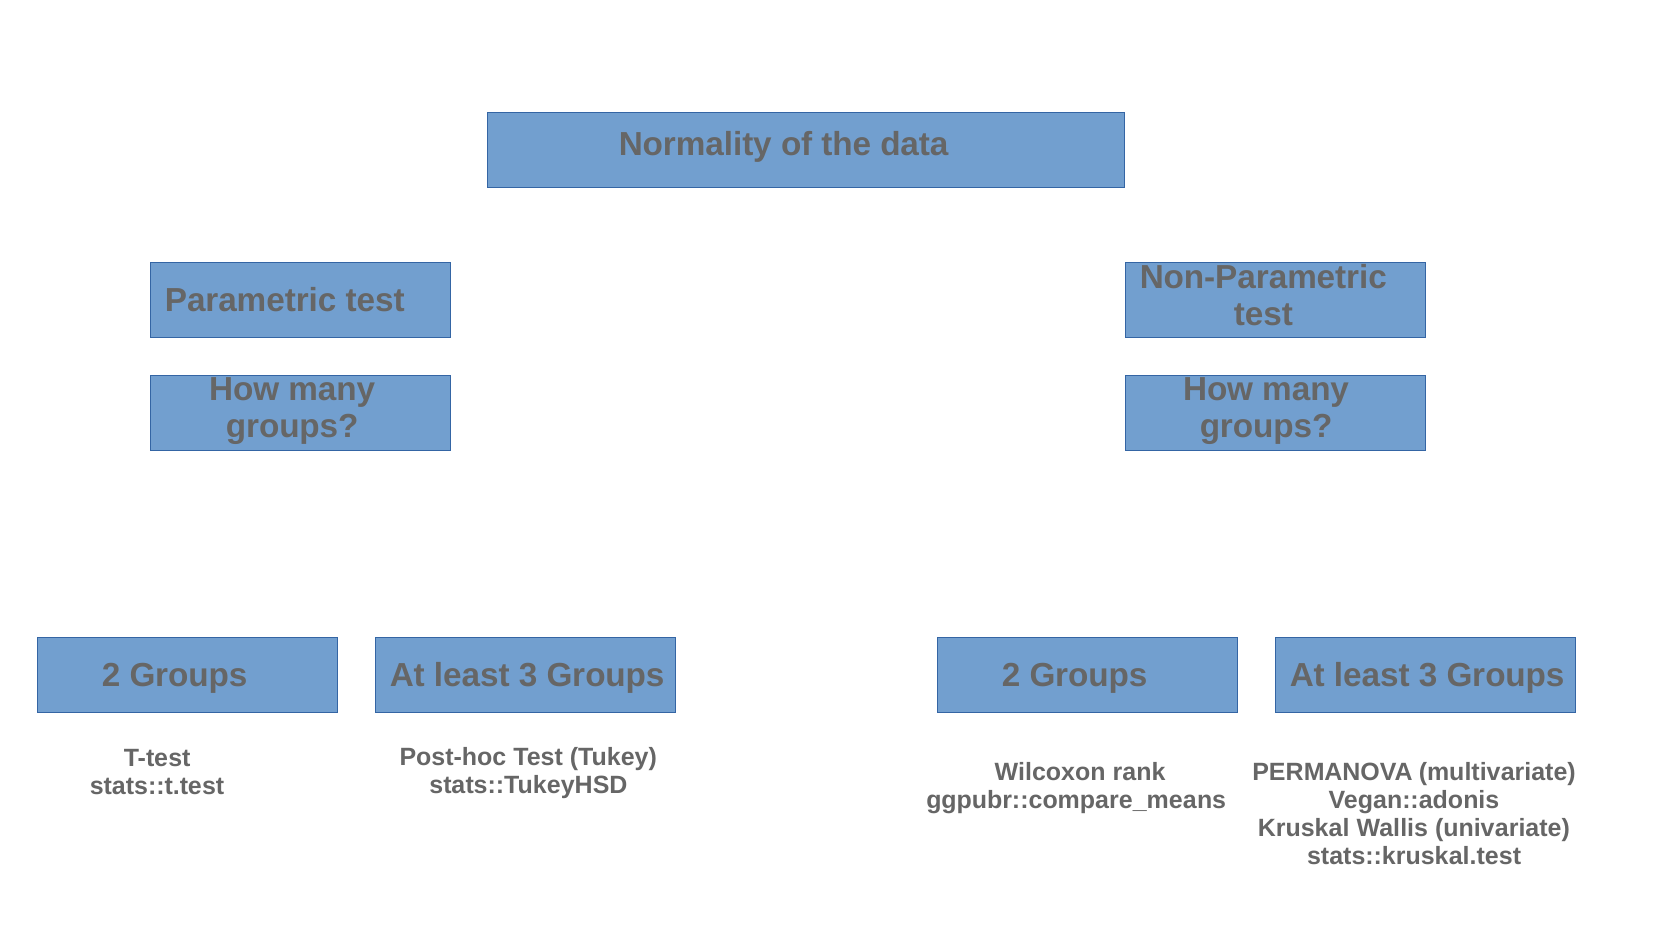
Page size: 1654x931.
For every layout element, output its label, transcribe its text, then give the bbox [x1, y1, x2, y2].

text_box [37, 637, 338, 713]
text_box 2 Groups [87, 649, 263, 702]
text_box Post-hoc Test (Tukey) stats::TukeyHSD [382, 735, 676, 807]
text_box [375, 702, 676, 713]
text_box How many groups? [194, 363, 460, 462]
text_box [1275, 702, 1576, 713]
text_box [487, 112, 1125, 188]
text_box Parametric test [150, 274, 421, 327]
text_box [150, 262, 451, 338]
text_box PERMANOVA (multivariate) Vegan::adonis Kruskal Wallis (univariate) stats::kruskal.test [1237, 750, 1592, 877]
text_box At least 3 Groups [375, 649, 680, 702]
text_box [150, 375, 194, 451]
text_box How many groups? [1168, 363, 1434, 462]
text_box [1125, 375, 1168, 451]
text_box [375, 637, 676, 649]
text_box Non-Parametric test [1125, 251, 1426, 341]
text_box Normality of the data [603, 118, 964, 171]
text_box 2 Groups [987, 649, 1163, 702]
text_box Wilcoxon rank ggpubr::compare_means [862, 750, 1291, 821]
text_box At least 3 Groups [1275, 649, 1580, 702]
text_box [937, 637, 1238, 713]
text_box [1275, 637, 1576, 649]
text_box T-test stats::t.test [75, 736, 240, 807]
